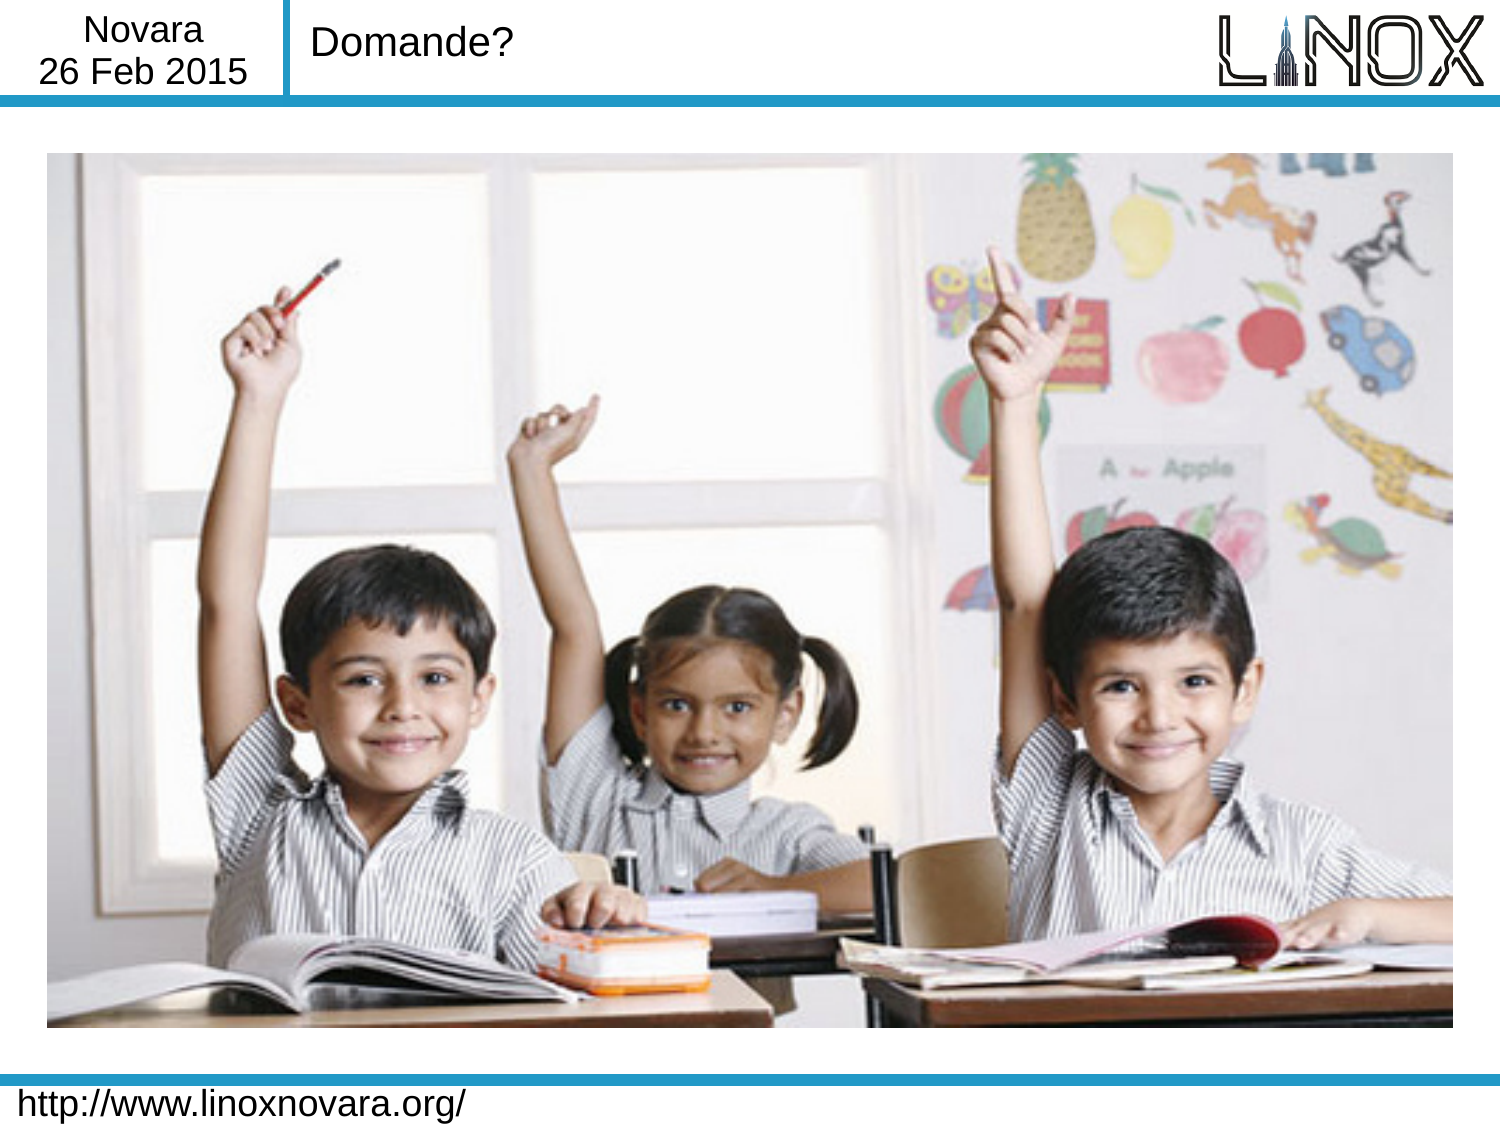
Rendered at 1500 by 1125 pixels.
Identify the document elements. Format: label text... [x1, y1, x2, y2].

picture [0, 1074, 1500, 1086]
picture [47, 153, 1453, 1028]
picture [0, 0, 1500, 107]
list Domande? [295, 11, 1321, 87]
